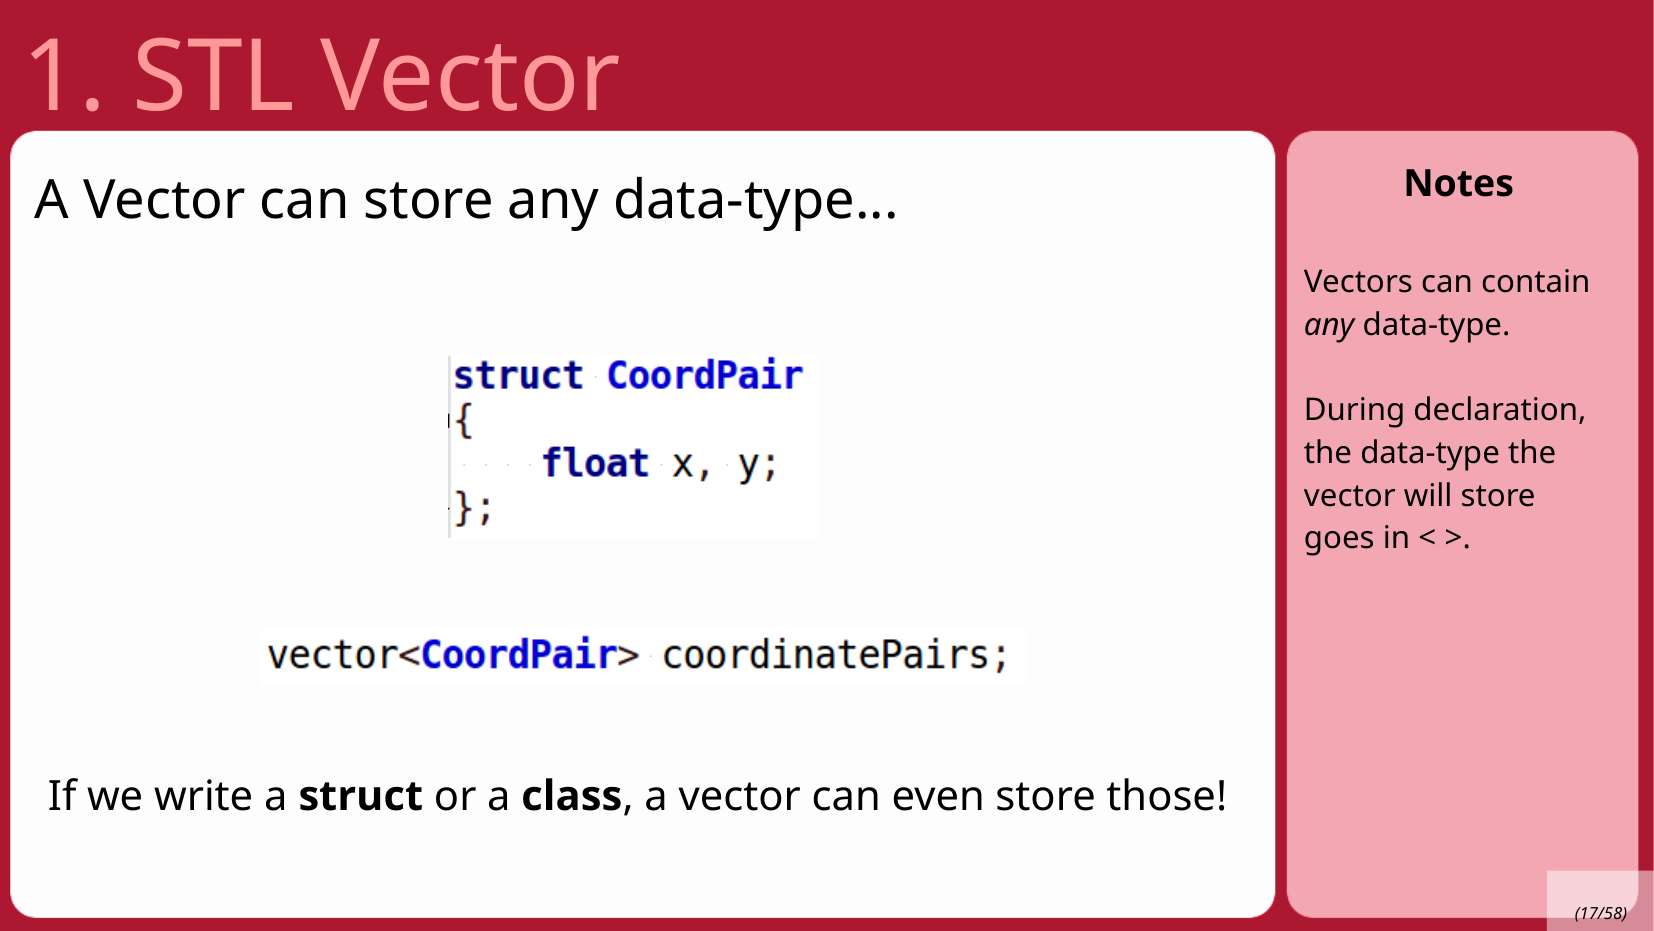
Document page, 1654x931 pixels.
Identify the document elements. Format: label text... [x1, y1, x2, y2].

text_box Notes Vectors can contain any data-type. During declaration, the data-type the vector will store goes in < >. [1289, 149, 1629, 496]
picture [0, 0, 1654, 931]
title 1. STL Vector [22, 7, 1511, 136]
text_box A Vector can store any data-type... [34, 160, 1248, 227]
text_box If we write a struct or a class, a vector can even store those! [31, 765, 1245, 832]
text_box (<number>/58) [1546, 877, 1654, 931]
